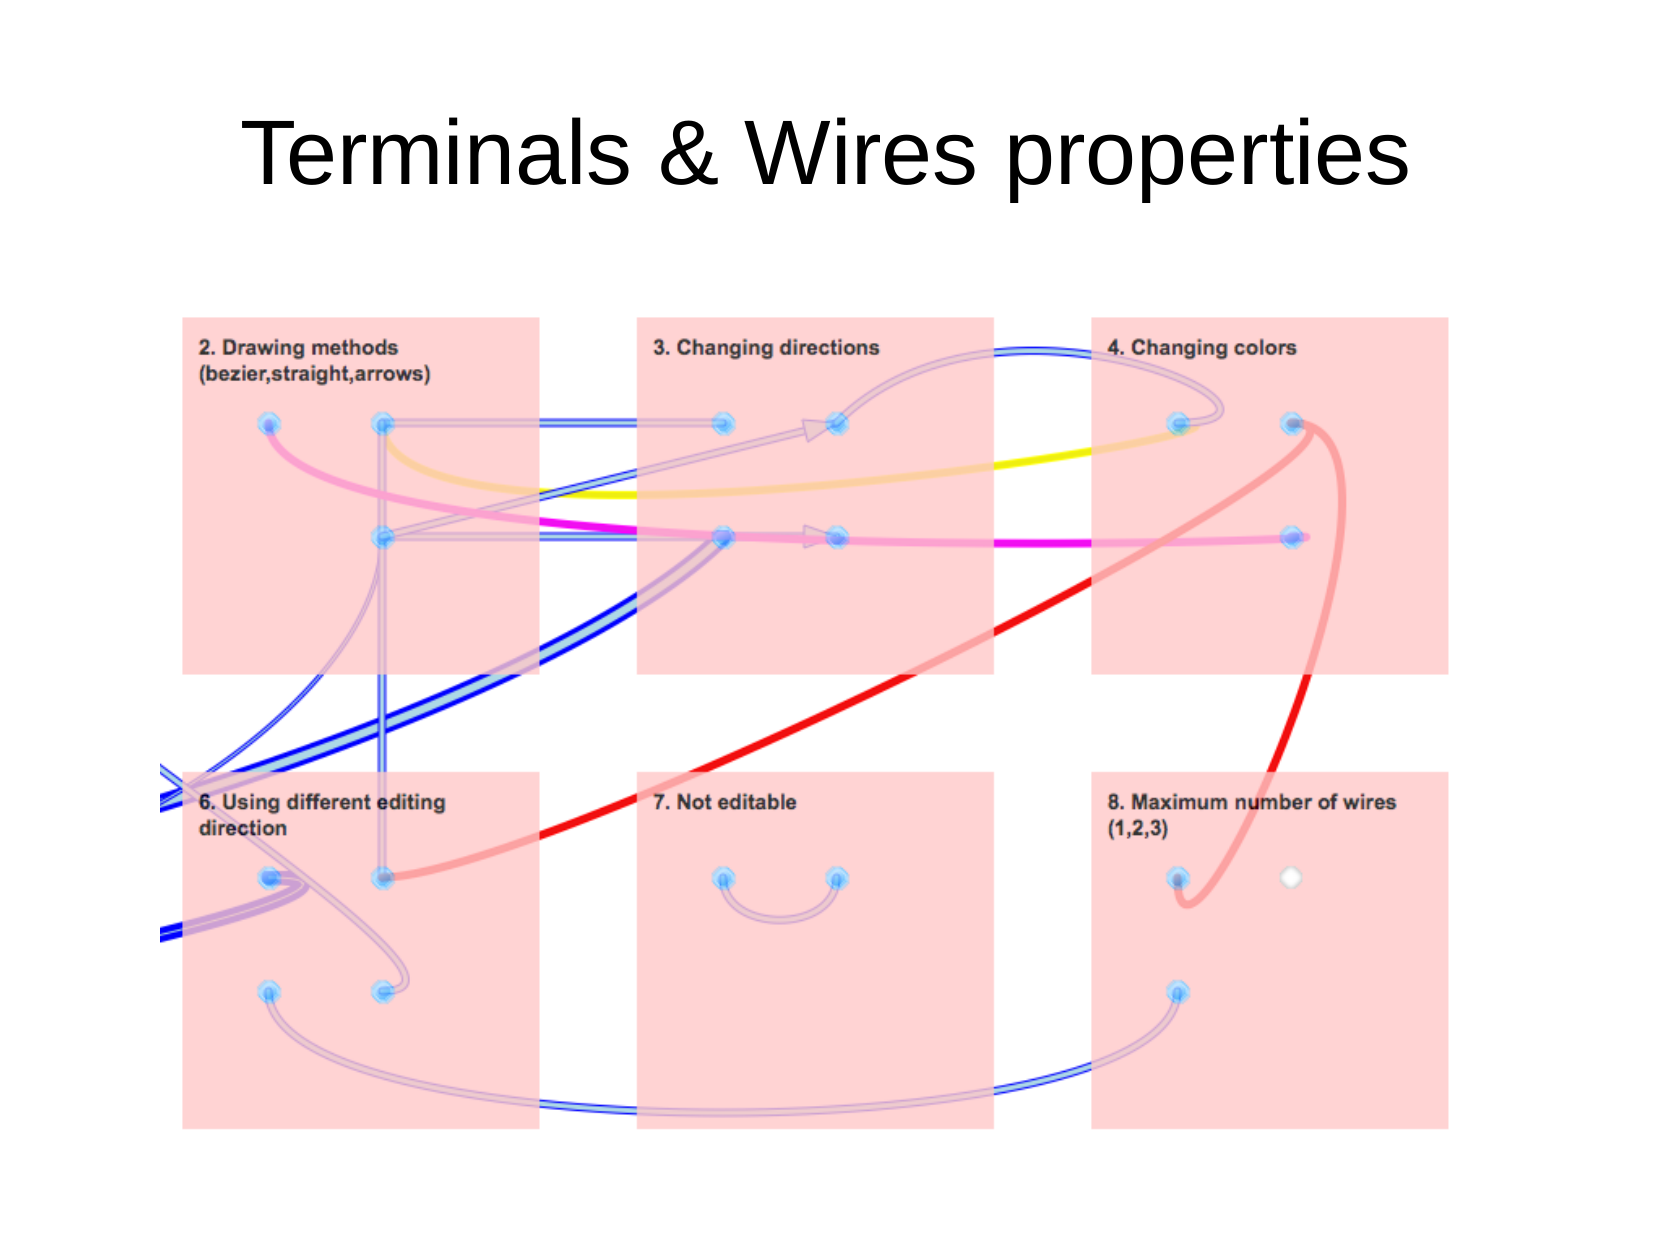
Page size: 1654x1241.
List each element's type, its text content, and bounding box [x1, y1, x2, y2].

title Terminals & Wires properties [82, 56, 1571, 250]
picture [160, 295, 1465, 1144]
